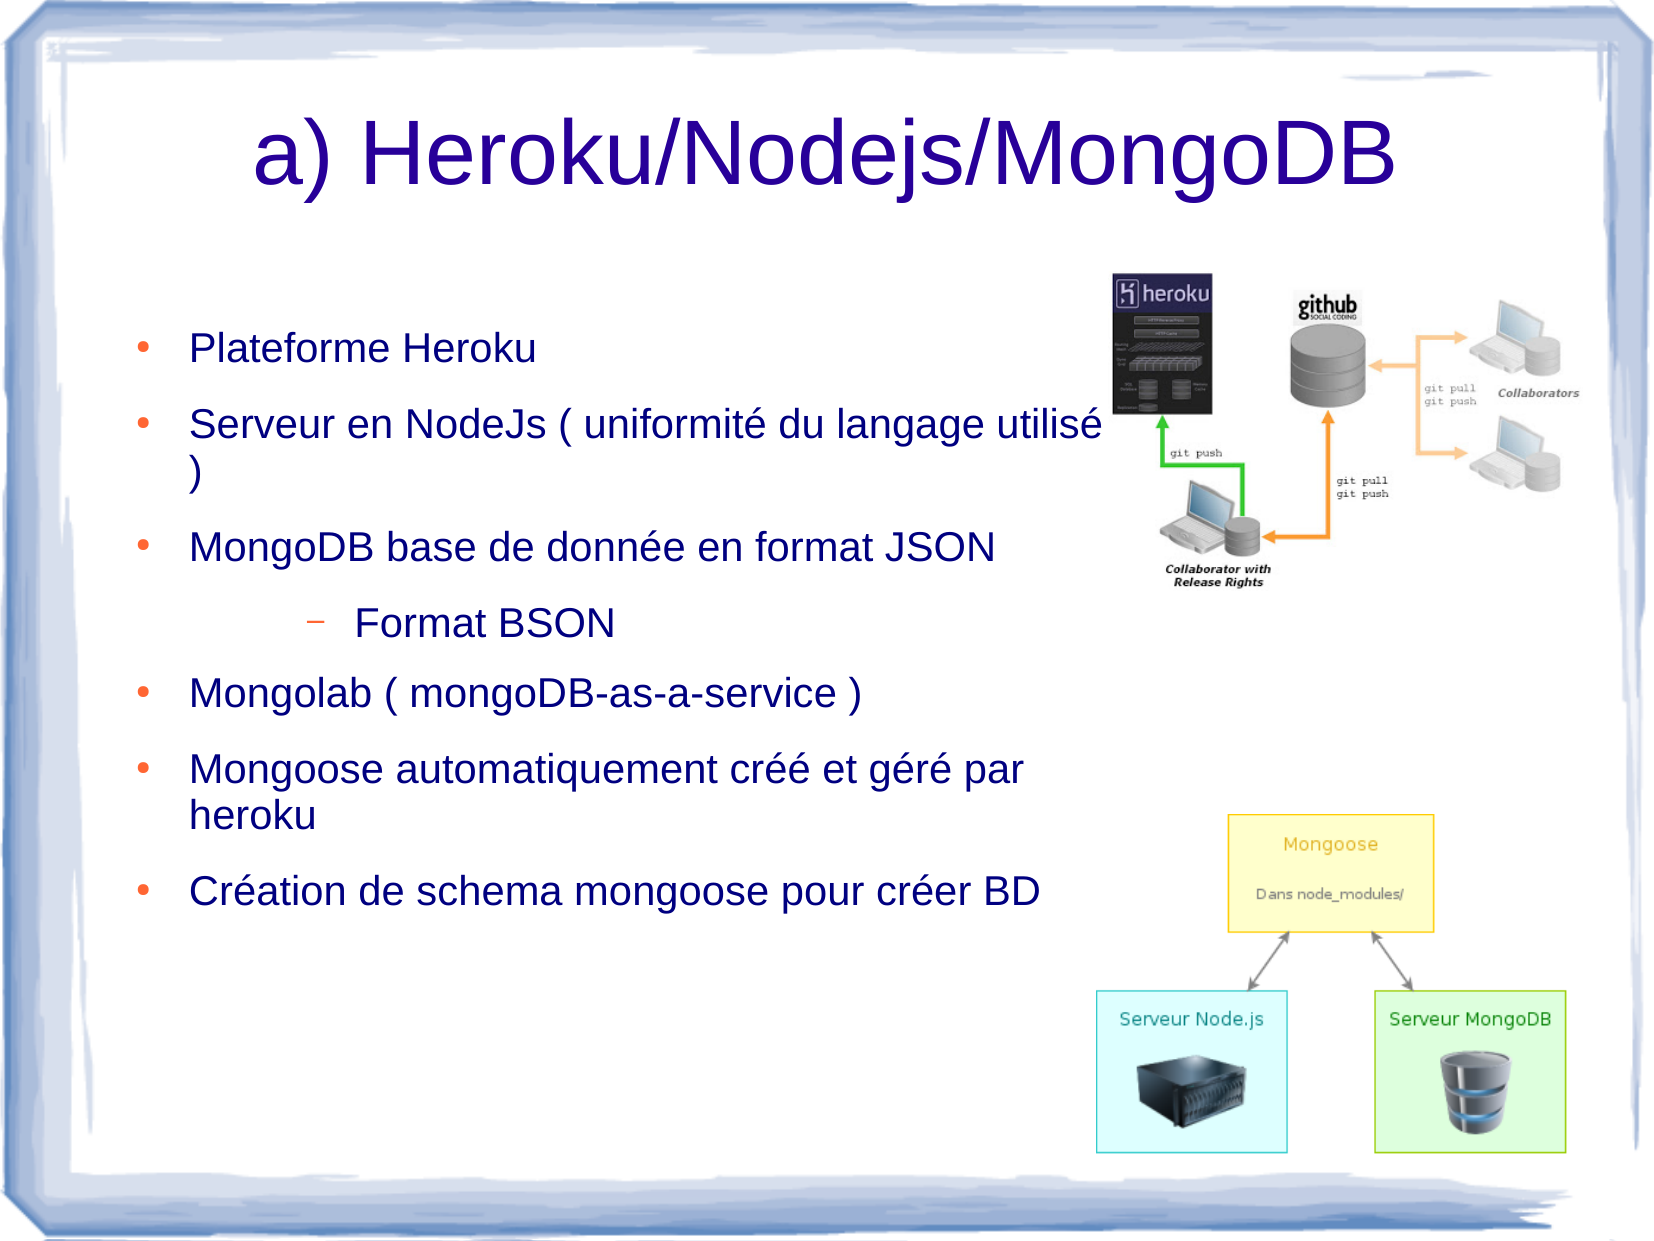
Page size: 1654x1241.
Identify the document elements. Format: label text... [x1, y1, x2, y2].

list Plateforme Heroku Serveur en NodeJs ( uniformité du langage utilisé ) MongoDB base de donnée en format JSON Format BSON Mongolab ( mongoDB-as-a-service ) Mongoose automatiquement créé et géré par heroku Création de schema mongoose pour créer BD [118, 324, 1111, 1045]
title a) Heroku/Nodejs/MongoDB [82, 49, 1571, 257]
picture [0, 0, 1654, 1241]
